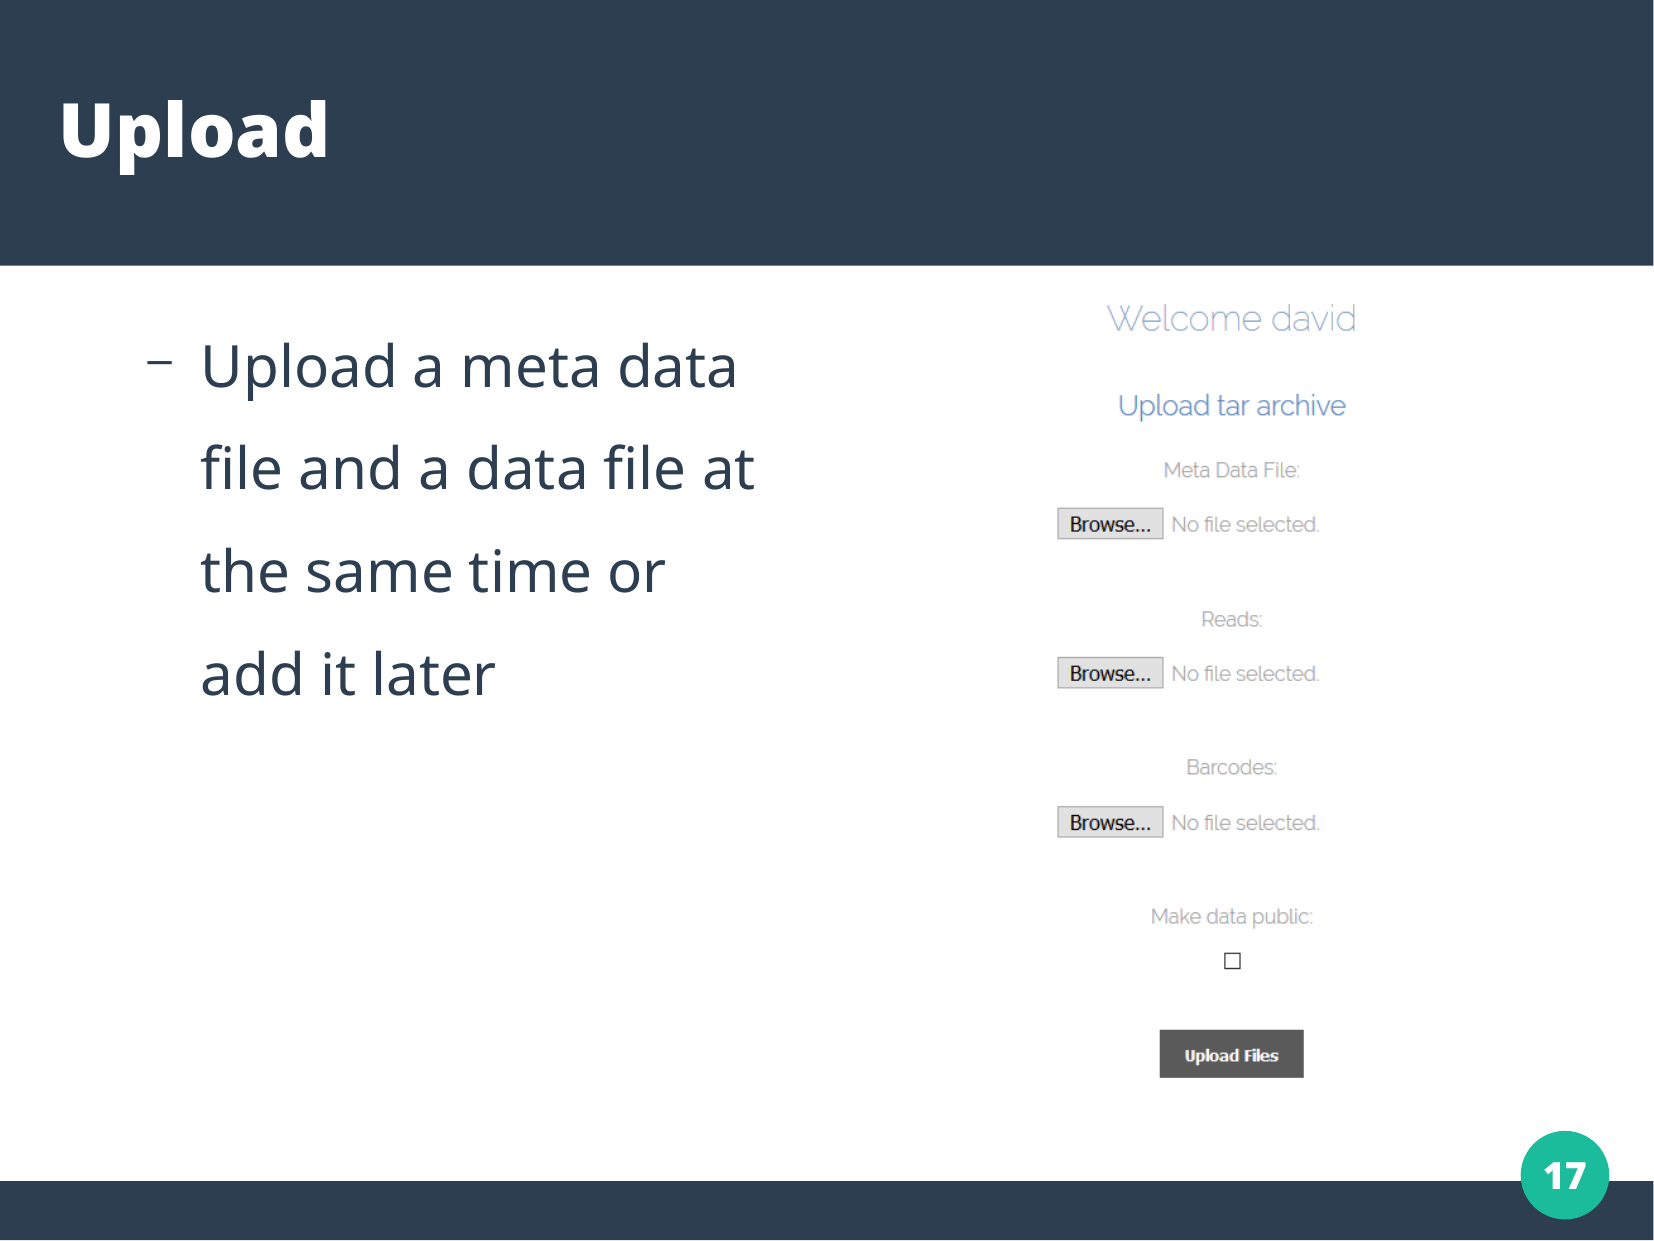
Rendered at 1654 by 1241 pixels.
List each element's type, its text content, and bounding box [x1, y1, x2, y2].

picture [915, 285, 1546, 1115]
title Upload [59, 49, 1595, 207]
list Upload a meta data file and a data file at the same time or add it later [59, 324, 1595, 1152]
